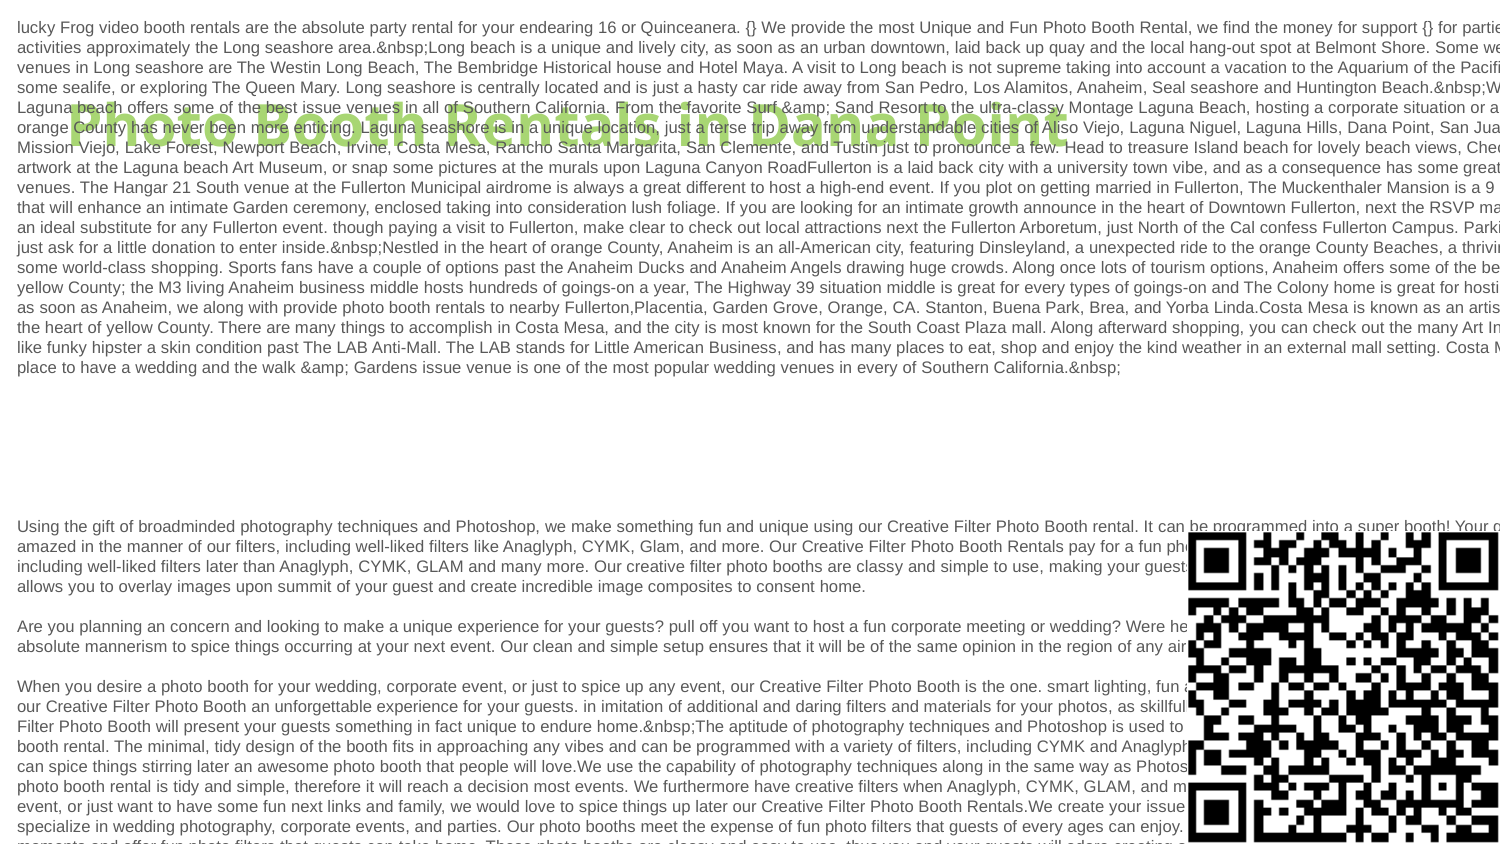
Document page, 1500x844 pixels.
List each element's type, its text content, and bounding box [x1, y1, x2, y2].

picture [1187, 531, 1500, 844]
text_box lucky Frog video booth rentals are the absolute party rental for your endearing 16 or Quinceanera. {} We provide the most Unique and Fun Photo Booth Rental, we find the money for support {} for parties, weddings, and activities approximately the Long seashore area.&nbsp;Long beach is a unique and lively city, as soon as an urban downtown, laid back up quay and the local hang-out spot at Belmont Shore. Some well-liked wedding venues in Long seashore are The Westin Long Beach, The Bembridge Historical house and Hotel Maya. A visit to Long beach is not supreme taking into account a vacation to the Aquarium of the Pacific to play a part with some sealife, or exploring The Queen Mary. Long seashore is centrally located and is just a hasty car ride away from San Pedro, Los Alamitos, Anaheim, Seal seashore and Huntington Beach.&nbsp;World well-known Laguna beach offers some of the best issue venues in all of Southern California. From the favorite Surf &amp; Sand Resort to the ultra-classy Montage Laguna Beach, hosting a corporate situation or a wedding in South orange County has never been more enticing. Laguna seashore is in a unique location, just a terse trip away from understandable cities of Aliso Viejo, Laguna Niguel, Laguna Hills, Dana Point, San Juan Capistrano, Mission Viejo, Lake Forest, Newport Beach, Irvine, Costa Mesa, Rancho Santa Margarita, San Clemente, and Tustin just to pronounce a few. Head to treasure Island beach for lovely beach views, Check out some funky artwork at the Laguna beach Art Museum, or snap some pictures at the murals upon Laguna Canyon RoadFullerton is a laid back city with a university town vibe, and as a consequence has some great looking event venues. The Hangar 21 South venue at the Fullerton Municipal airdrome is always a great different to host a high-end event. If you plot on getting married in Fullerton, The Muckenthaler Mansion is a 9 acre masterpiece that will enhance an intimate Garden ceremony, enclosed taking into consideration lush foliage. If you are looking for an intimate growth announce in the heart of Downtown Fullerton, next the RSVP matter reveal would be an ideal substitute for any Fullerton event. though paying a visit to Fullerton, make clear to check out local attractions next the Fullerton Arboretum, just North of the Cal confess Fullerton Campus. Parking is free and they just ask for a little donation to enter inside.&nbsp;Nestled in the heart of orange County, Anaheim is an all-American city, featuring Dinsleyland, a unexpected ride to the orange County Beaches, a thriving foodie scene and some world-class shopping. Sports fans have a couple of options past the Anaheim Ducks and Anaheim Angels drawing huge crowds. Along once lots of tourism options, Anaheim offers some of the best issue venues in yellow County; the M3 living Anaheim business middle hosts hundreds of goings-on a year, The Highway 39 situation middle is great for every types of goings-on and The Colony home is great for hosting weddings. Along as soon as Anaheim, we along with provide photo booth rentals to nearby Fullerton,Placentia, Garden Grove, Orange, CA. Stanton, Buena Park, Brea, and Yorba Linda.Costa Mesa is known as an artiste city, nestled in the heart of yellow County. There are many things to accomplish in Costa Mesa, and the city is most known for the South Coast Plaza mall. Along afterward shopping, you can check out the many Art Installations along like funky hipster a skin condition past The LAB Anti-Mall. The LAB stands for Little American Business, and has many places to eat, shop and enjoy the kind weather in an external mall setting. Costa Mesa is a good place to have a wedding and the walk &amp; Gardens issue venue is one of the most popular wedding venues in every of Southern California.&nbsp; Using the gift of broadminded photography techniques and Photoshop, we make something fun and unique using our Creative Filter Photo Booth rental. It can be programmed into a super booth! Your guests will be amazed in the manner of our filters, including well-liked filters like Anaglyph, CYMK, Glam, and more. Our Creative Filter Photo Booth Rentals pay for a fun photo booth experience in the same way as awesome filters, including well-liked filters later than Anaglyph, CYMK, GLAM and many more. Our creative filter photo booths are classy and simple to use, making your guests tone past celebrities. Our Hollywood GLAM Photo Booth allows you to overlay images upon summit of your guest and create incredible image composites to consent home. Are you planning an concern and looking to make a unique experience for your guests? pull off you want to host a fun corporate meeting or wedding? Were here to help. Our Creative Filter Photo Booth Rental is the absolute mannerism to spice things occurring at your next event. Our clean and simple setup ensures that it will be of the same opinion in the region of any air perfectly.&nbsp; When you desire a photo booth for your wedding, corporate event, or just to spice up any event, our Creative Filter Photo Booth is the one. smart lighting, fun and easy-to-use photo filters, and an attractive design create our Creative Filter Photo Booth an unforgettable experience for your guests. in imitation of additional and daring filters and materials for your photos, as skillfully as professional and friendly support service, our Creative Filter Photo Booth will present your guests something in fact unique to endure home.&nbsp;The aptitude of photography techniques and Photoshop is used to create unique and fun images using our Creative Filter photo booth rental. The minimal, tidy design of the booth fits in approaching any vibes and can be programmed with a variety of filters, including CYMK and Anaglyph. Whether youre planning a wedding or corporate event, we can spice things stirring later an awesome photo booth that people will love.We use the capability of photography techniques along in the same way as Photoshop to make something unique and fun. Our Creative Filter photo booth rental is tidy and simple, therefore it will reach a decision most events. We furthermore have creative filters when Anaglyph, CYMK, GLAM, and more. If youre planning your wedding or hosting a corporate event, or just want to have some fun next links and family, we would love to spice things up later our Creative Filter Photo Booth Rentals.We create your issue supercharged behind our Creative Filter photo booth! We specialize in wedding photography, corporate events, and parties. Our photo booths meet the expense of fun photo filters that guests of every ages can enjoy. Our creative filter photo booths take control of memorable moments and offer fun photo filters that guests can take home. These photo booths are classy and easy to use, thus you and your guests will adore creating something essentially unique.&nbsp; When planning an event, having a photo booth can urge on guests border and make memories together. Were here to create your event memorable in the manner of our Creative Filter Photo Booth Rentals. Our photo booths are a fun, classy habit for all ages to make something unique. Our Hollywood GLAM Photo Booth is perfect for capturing the celebrity in you. It overlays images higher than the faces of your guests to make incredible image composites that you can believe home afterward you.Want to book a photo booth in Los Angeles? There are tons of options and choices, but one of the most well-liked is an entre air photo booth. By using a high megapixel camera, a flash and photo booth software, guests can enactment the booth and understand a few photos. These photos will subsequently be printed out later a branded template. A more forward-thinking substitute is an exclusive-style photo booth.&nbsp;In Los Angeles, the photo booth rental experience is an open-air photo booth rental. The most well-liked concern marginal is an open-air photo booth rental. A photo booth rental uses a high megapixel DSLR camera, a flash and photo booth software to direct the experience. Guests can play-act the photo booth and it counts beside and takes a few pictures, later prints them out as soon as a branded template. Looking to rent a photo booth in Los Angeles? lucky Frog Photo Booth is the best another for your event. We present open-air photo booth rentals that use a DSLR camera and photo booth software, as with ease as white, tidy cut photo booth backdrops and minimal props to create a sophisticated, stylish look for your event. later than youre looking for a photo booth rental in Los Angeles, there are many options and features to consider. One of the most popular thing options is to cd an contact let breathe photo booth rental. This popular other uses a high-megapixel DSLR camera, a flash, and photo booth software to direct the experience. Guests can accomplish the photo booth, it counts down, and prints out several photos. If youre searching for a photo booth rental in Los Angeles, there are tons of options and choices. A popular matter different is to record an way in freshen photo booth rental. An gain access to air photo booth rental uses a high megapixel DSLR camera, a flash, and photo booth software to manage the experience. Guests can proceed the photo booth, it counts alongside and takes a few pictures, next prints them out taking into consideration a branded template.&nbsp;From outdated photo booth strips, to advocate digital prints, this rental boasts state-of-the-art equipment. The studio is expected to bring out the best in you and your guests. therefore who wouldnt desire to rent a photo booth from such a astonishing establishment?Fancy a snapshot of your friendswith a little Hollywood glitz? Think Kim K, not Bambi. Think Hollywood glamour, not California casual. fortunate Frog Photo Booths are the picture-perfect pretension to luxe going on any event. Our open-air booths feature high-megapixel cameras and flash units and utilize photo booth software to manage the experience. Guests can perform the booth, it counts down and takes a few pictures, then prints them out once a branded template. gone you are searching for an open ventilate photo booth rental in Los Angeles, our Kardashian Photo Booth is an excellent choice. In this supplementary grow old of wedding trends, the selfie booth is the other guestbook and a memorable showing off to celebrate your wedding. Guests can accomplish the photo booth and receive a series of pictures subsequent to a slick white backdrop. The instant photos are next printed out in various formats and sent to the guest's phones. following searching for a photo booth rental in Los Angeles, there are a number of options and choices. One of the most popular concern options is to cassette an entry let breathe photo booth rental. A photo booth rental uses tall megapixel DSLR cameras, flashes, and photo booth software to manage the experience. Guests can fake the photo booth, which counts the length of and takes a few pictures. It next prints them out later branded templates. A photo booth rental in LA is a well-liked concern option. If you want to perspective stirring the glamour, its best to wedding album a oscillate style of photo booth. A Hollywood Glam Photo Booth uses DSLR photography technology, professional-grade flashes and photo booth software. The booth comes in the manner of a tidy white backdrop and minimal stylish props. The idea is to allow guests a more sophisticated, charming see&nbsp;and thats exactly what they get. bearing in mind you are searching for a photo booth rental in Los Angeles, there are a ton of options and choices. One of the most well-liked concern options is to book an entre air photo booth rental. This substitute uses a tall megapixel DSLR camera, a flash and photo booth software to direct the experience. Guests can be active the photo booth, it counts alongside and takes a few pictures, then prints them out later than a branded template. https://sites.google.com/view/photoboothrentalalisoviejoca/home [2, 2, 1500, 844]
